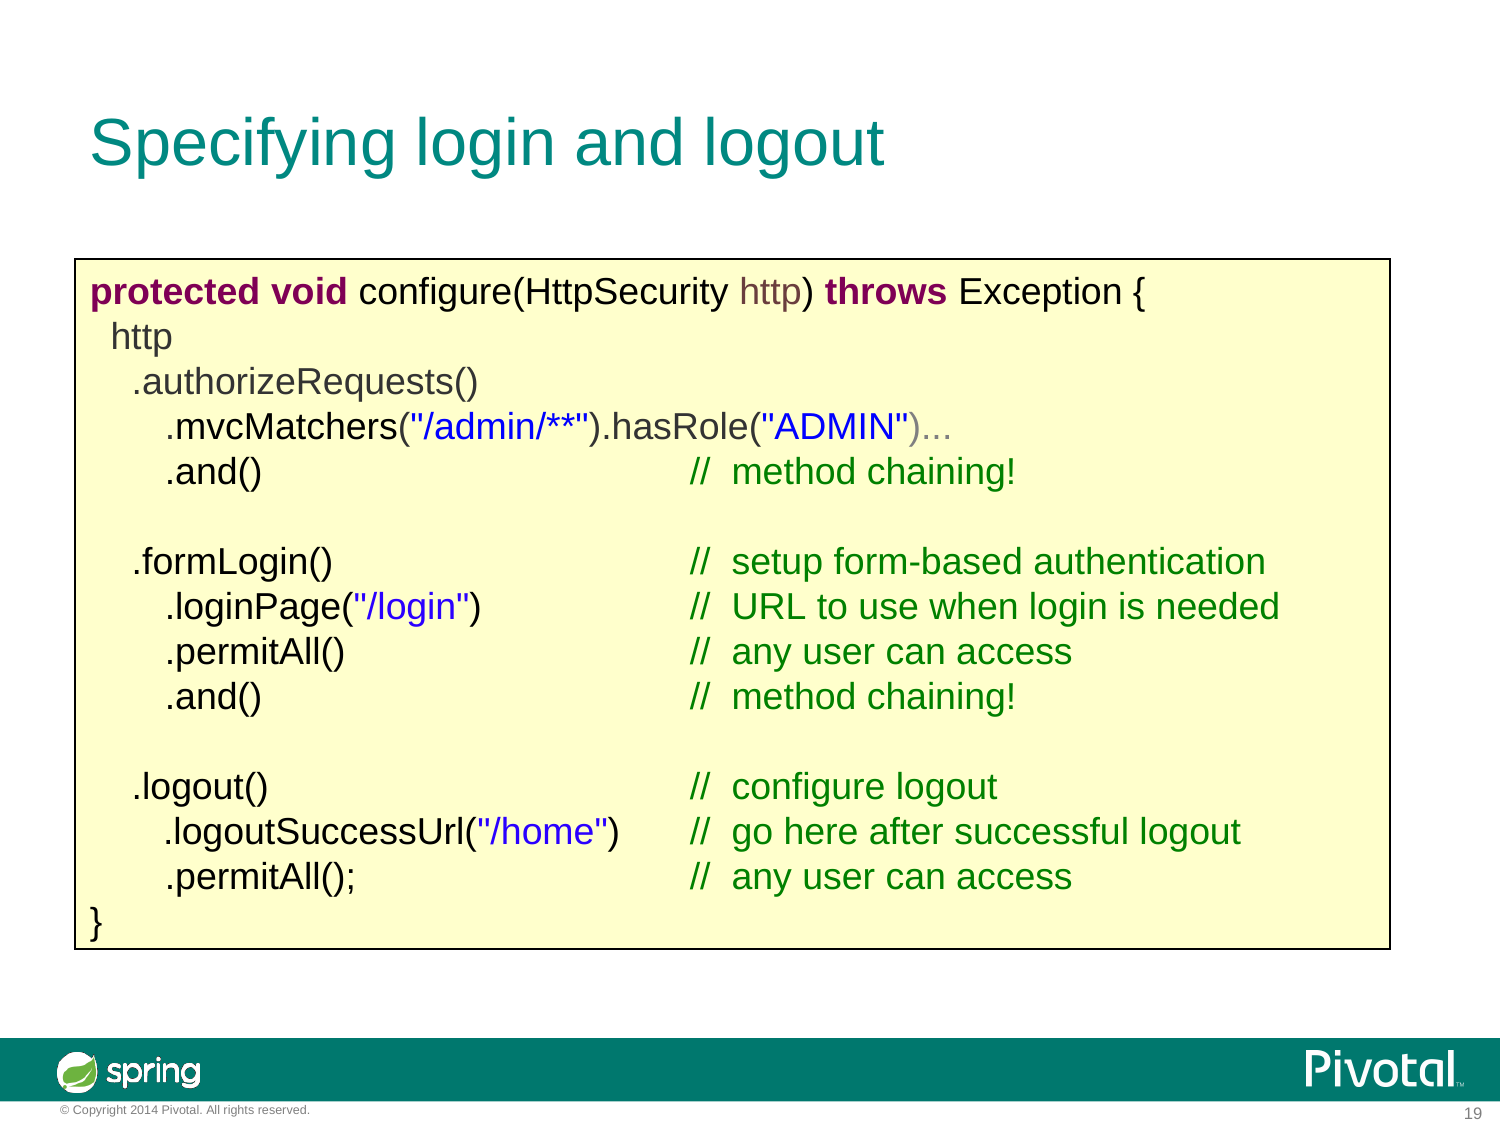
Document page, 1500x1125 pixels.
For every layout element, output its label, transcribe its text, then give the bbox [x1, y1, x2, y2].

title Specifying login and logout [75, 45, 1426, 233]
picture [1306, 1050, 1464, 1087]
text_box protected void configure(HttpSecurity http) throws Exception { http .authorizeRequests() .mvcMatchers("/admin/**").hasRole("ADMIN")... .and() // method chaining! .formLogin() // setup form-based authentication .loginPage("/login") // URL to use when login is needed .permitAll() // any user can access .and() // method chaining! .logout() // configure logout .logoutSuccessUrl("/home") // go here after successful logout .permitAll(); // any user can access } [74, 258, 1390, 950]
picture [32, 1041, 210, 1103]
